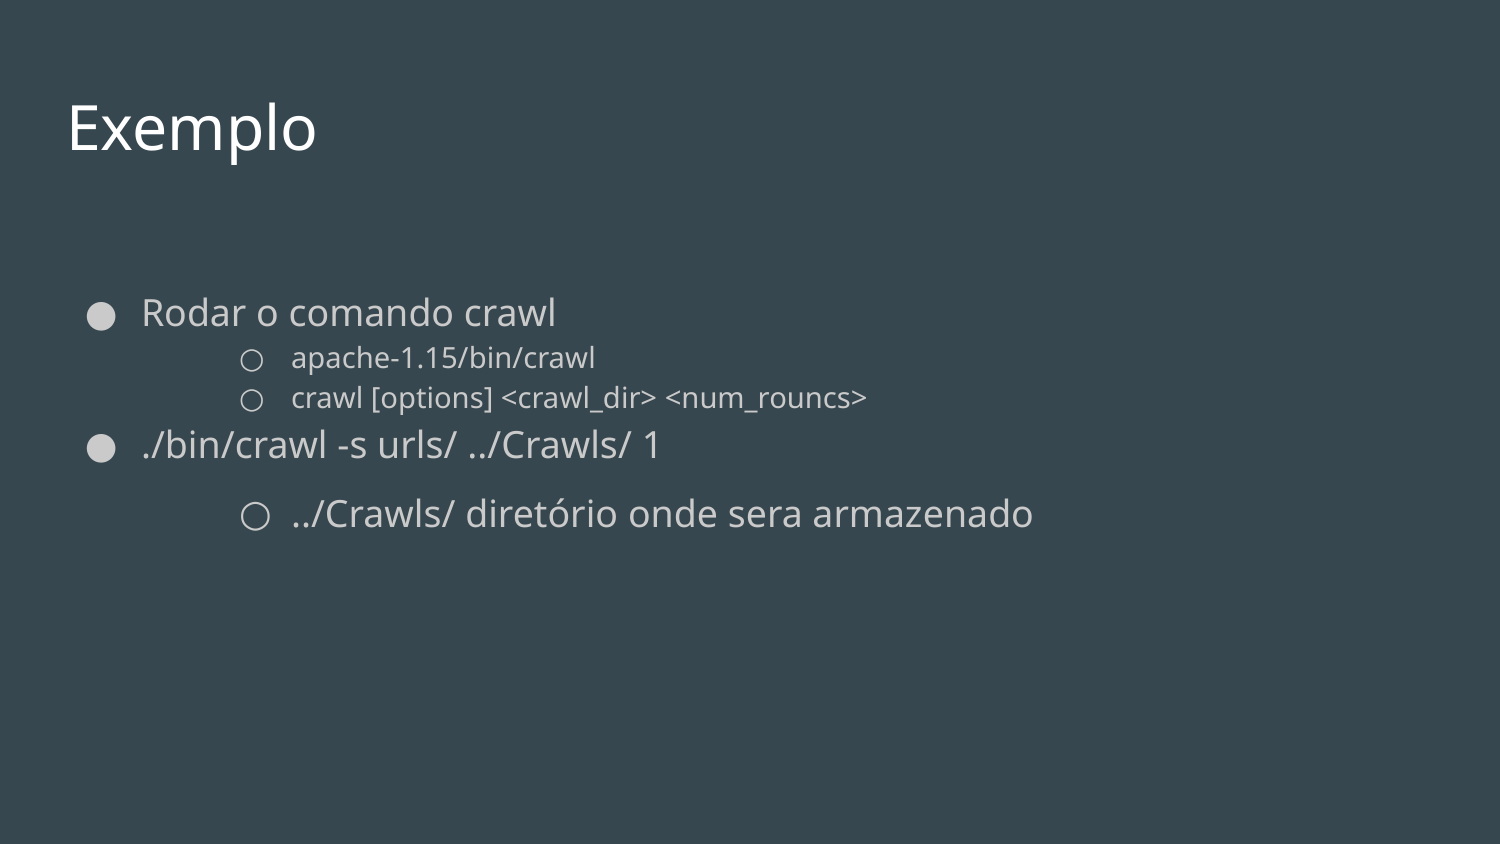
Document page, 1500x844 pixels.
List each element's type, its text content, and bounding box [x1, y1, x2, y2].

title Exemplo [51, 72, 1449, 167]
list Rodar o comando crawl apache-1.15/bin/crawl crawl [options] <crawl_dir> <num_rouncs> ./bin/crawl -s urls/ ../Crawls/ 1 ../Crawls/ diretório onde sera armazenado [51, 189, 1449, 750]
